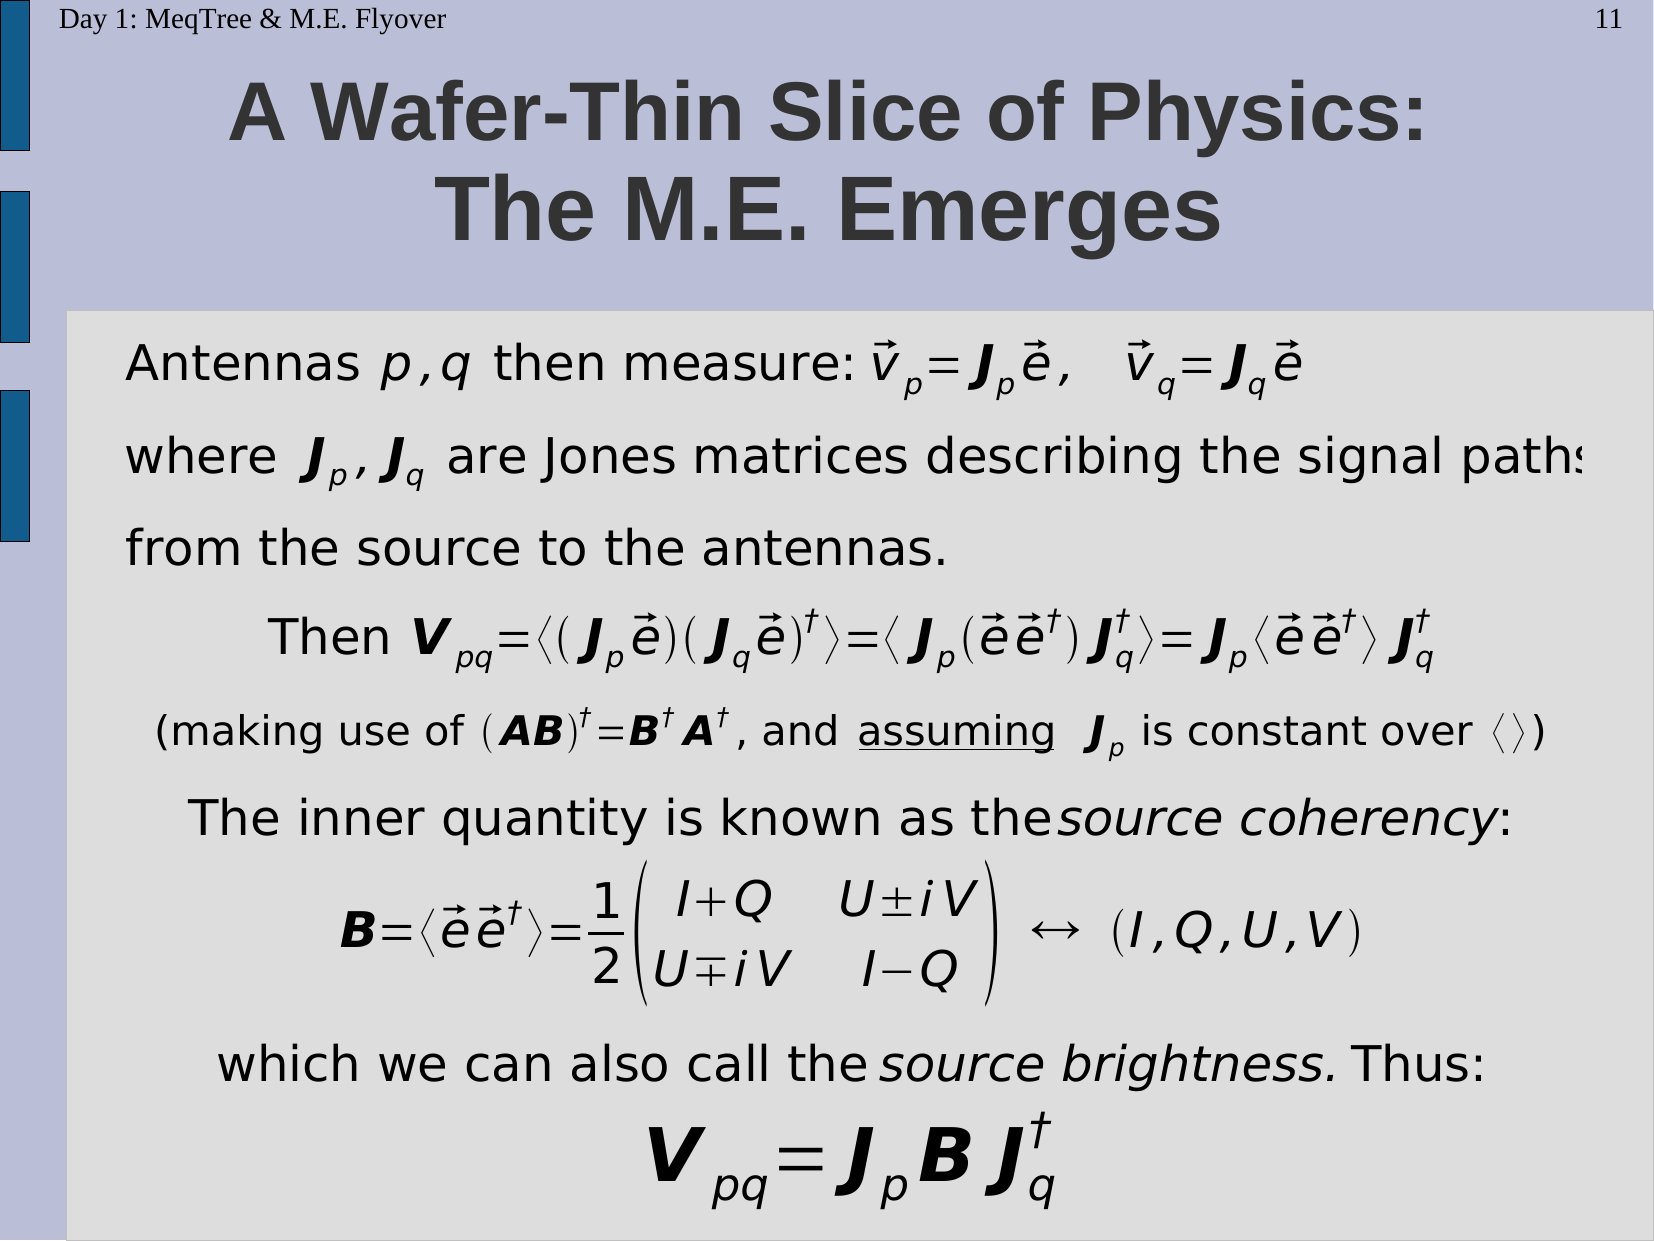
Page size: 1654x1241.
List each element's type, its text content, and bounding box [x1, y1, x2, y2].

chart [118, 313, 1582, 1211]
title A Wafer-Thin Slice of Physics: The M.E. Emerges [123, 59, 1536, 267]
